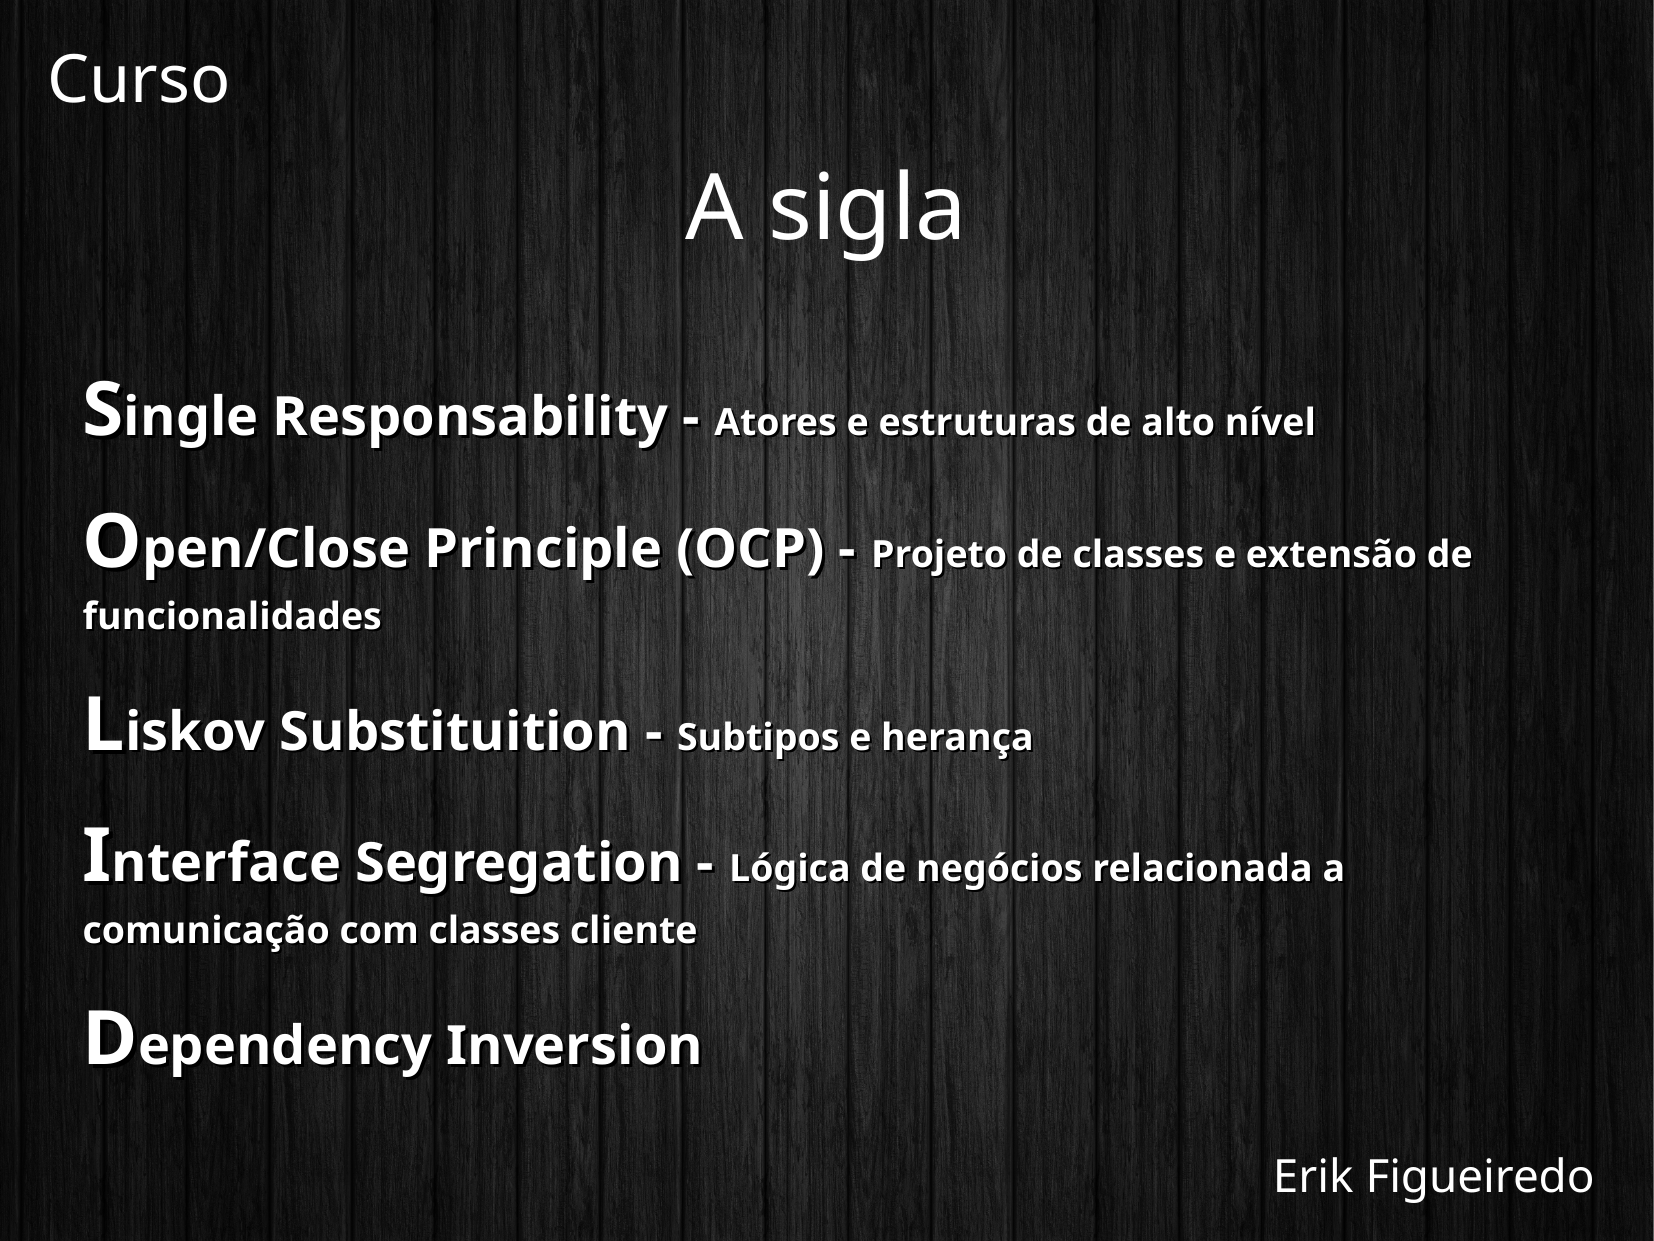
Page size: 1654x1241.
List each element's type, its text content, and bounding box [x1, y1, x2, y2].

text_box Curso [47, 35, 1087, 119]
picture [0, 0, 1654, 1241]
text_box Erik Figueiredo [768, 1133, 1595, 1217]
list Single Responsability - Atores e estruturas de alto nível Open/Close Principle (OCP) - Projeto de classes e extensão de funcionalidades Liskov Substituition - Subtipos e herança Interface Segregation - Lógica de negócios relacionada a comunicação com classes cliente Dependency Inversion [82, 311, 1571, 1131]
title A sigla [82, 129, 1571, 278]
